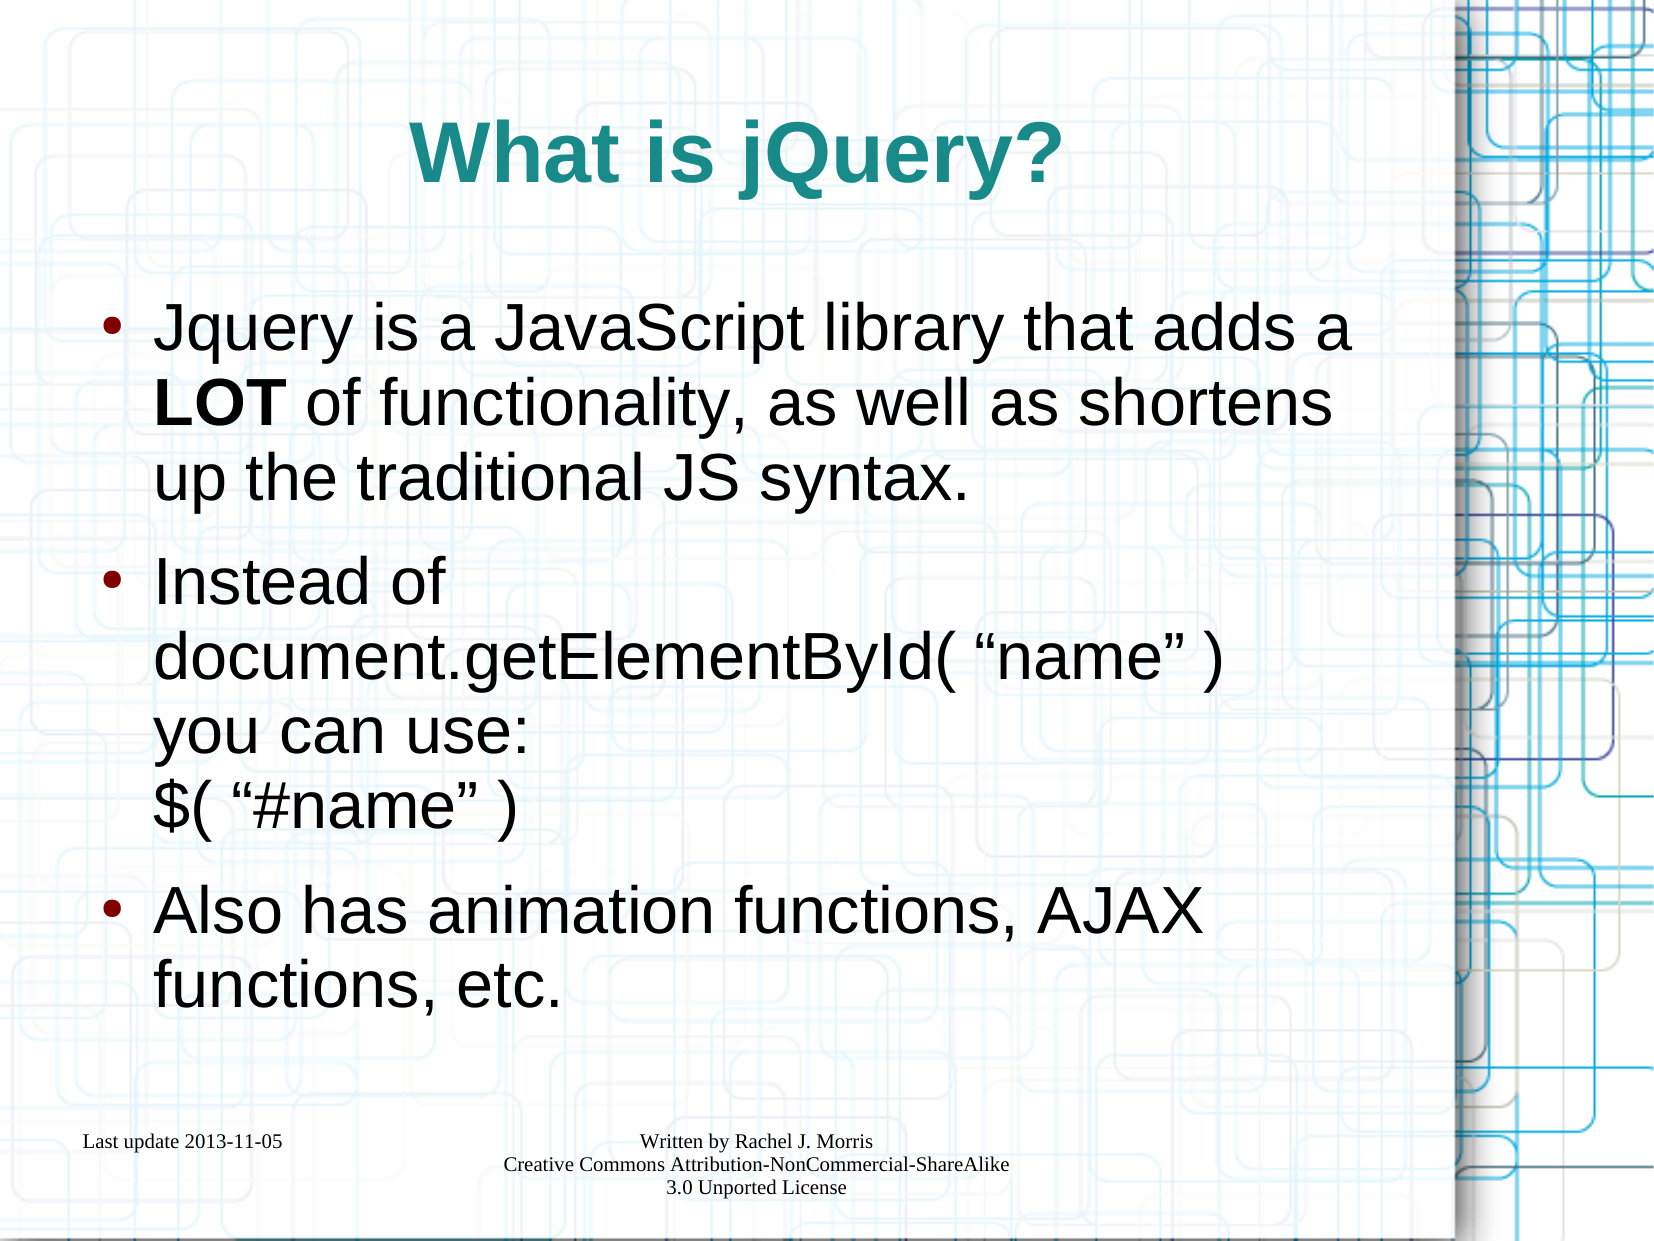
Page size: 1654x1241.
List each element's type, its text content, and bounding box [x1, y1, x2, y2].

picture [0, 0, 1654, 1241]
title What is jQuery? [59, 49, 1418, 257]
list Jquery is a JavaScript library that adds a LOT of functionality, as well as shortens up the traditional JS syntax. Instead of document.getElementById( “name” ) you can use: $( “#name” ) Also has animation functions, AJAX functions, etc. [82, 290, 1418, 1023]
